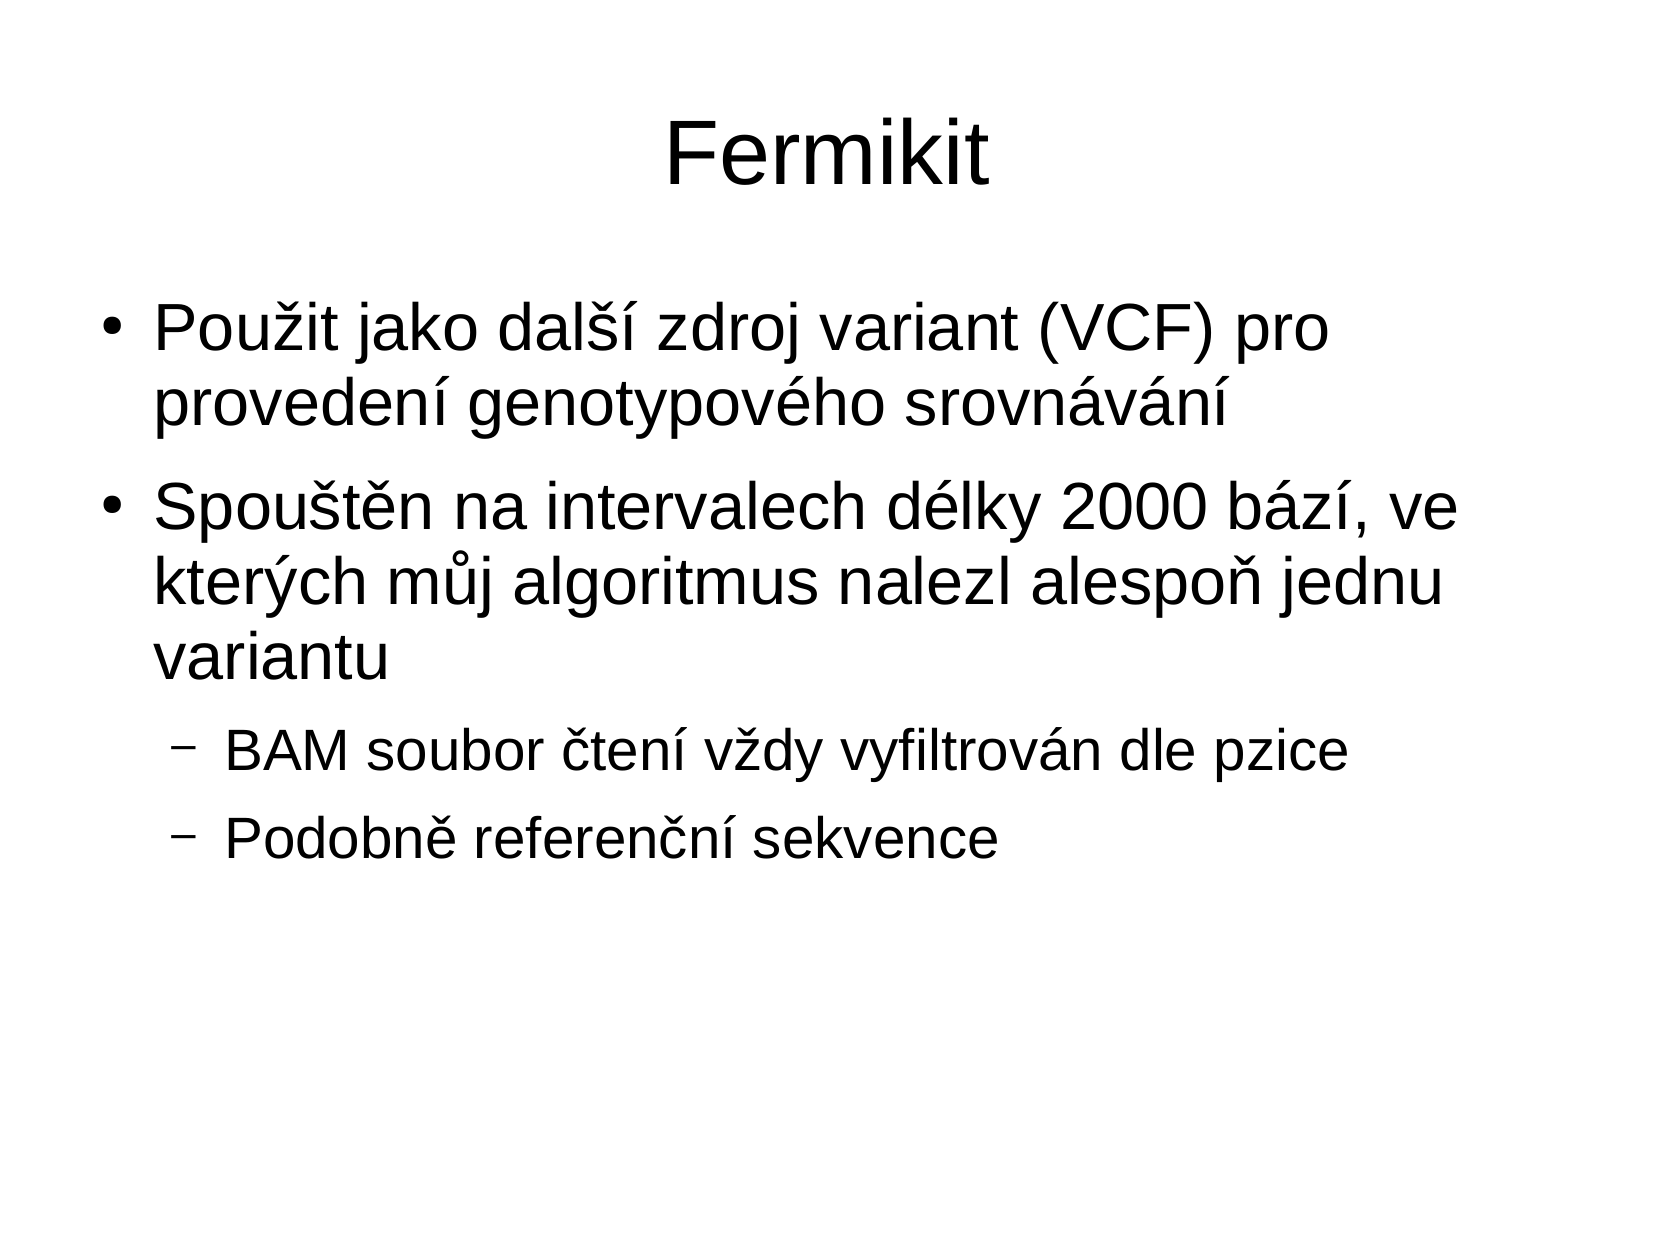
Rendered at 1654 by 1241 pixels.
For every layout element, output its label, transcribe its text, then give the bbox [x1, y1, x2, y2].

list Použit jako další zdroj variant (VCF) pro provedení genotypového srovnávání Spouštěn na intervalech délky 2000 bází, ve kterých můj algoritmus nalezl alespoň jednu variantu BAM soubor čtení vždy vyfiltrován dle pzice Podobně referenční sekvence [82, 290, 1571, 1010]
title Fermikit [82, 49, 1571, 257]
